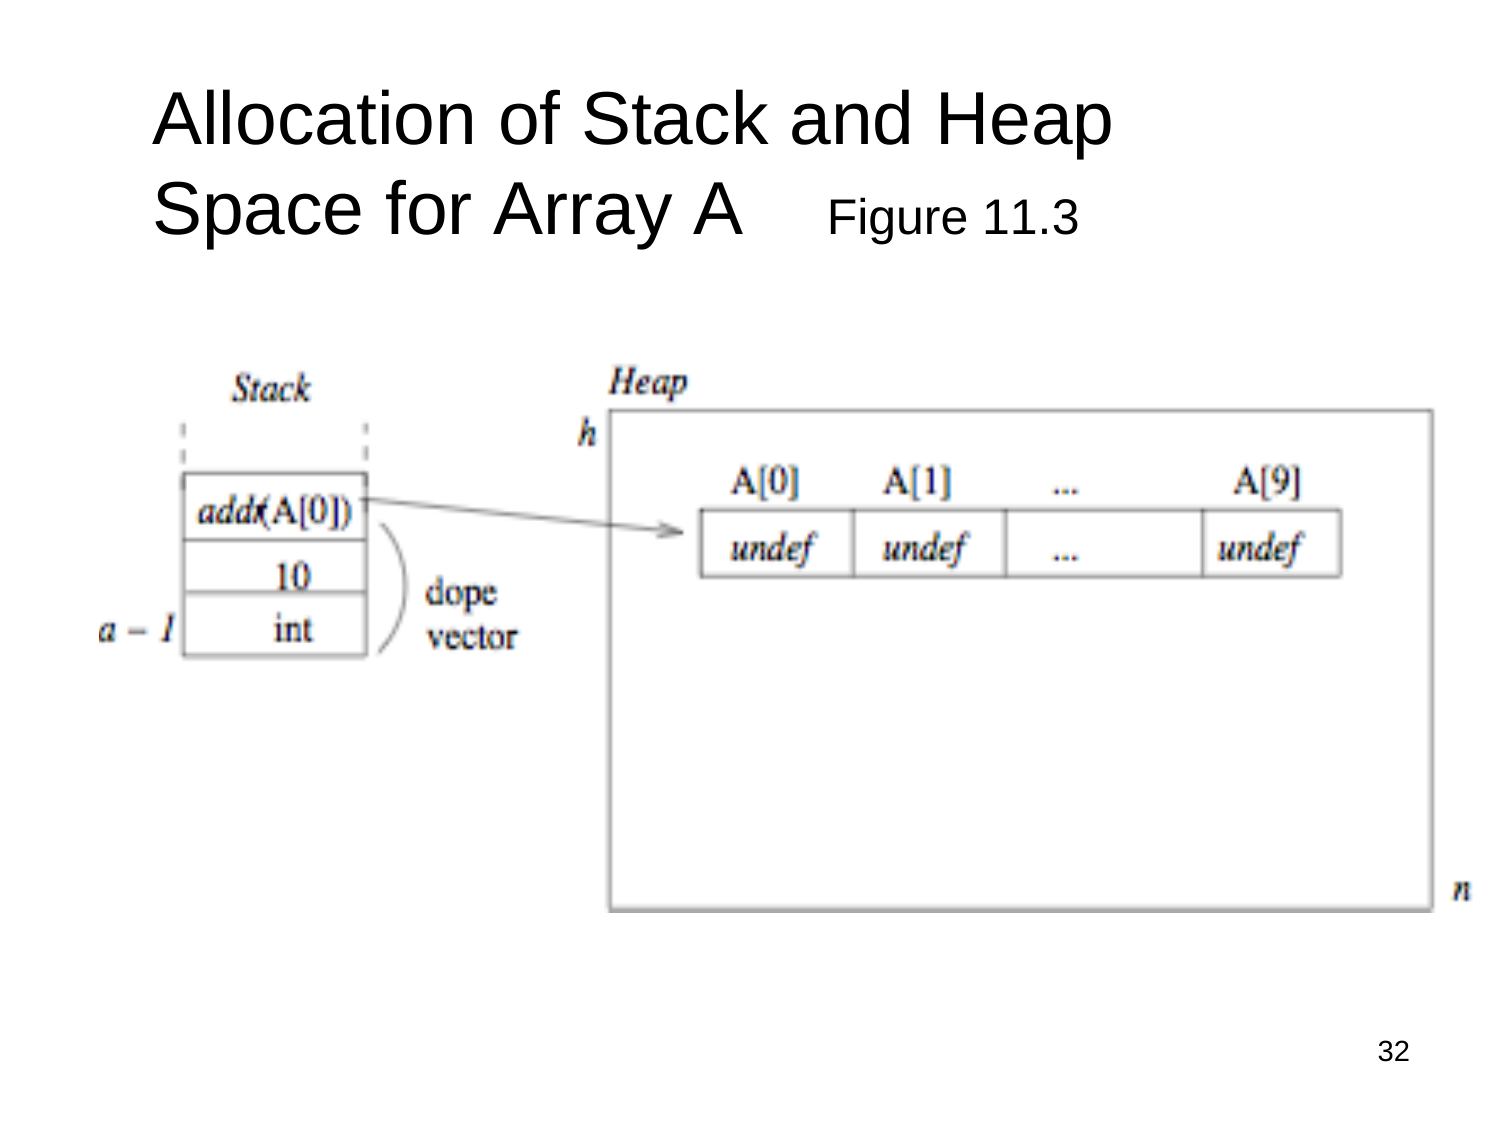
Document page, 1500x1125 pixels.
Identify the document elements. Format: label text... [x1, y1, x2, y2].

picture [99, 362, 1476, 913]
text_box <number> [1074, 1024, 1426, 1103]
text_box Allocation of Stack and Heap Space for Array A Figure 11.3 [137, 62, 1313, 258]
